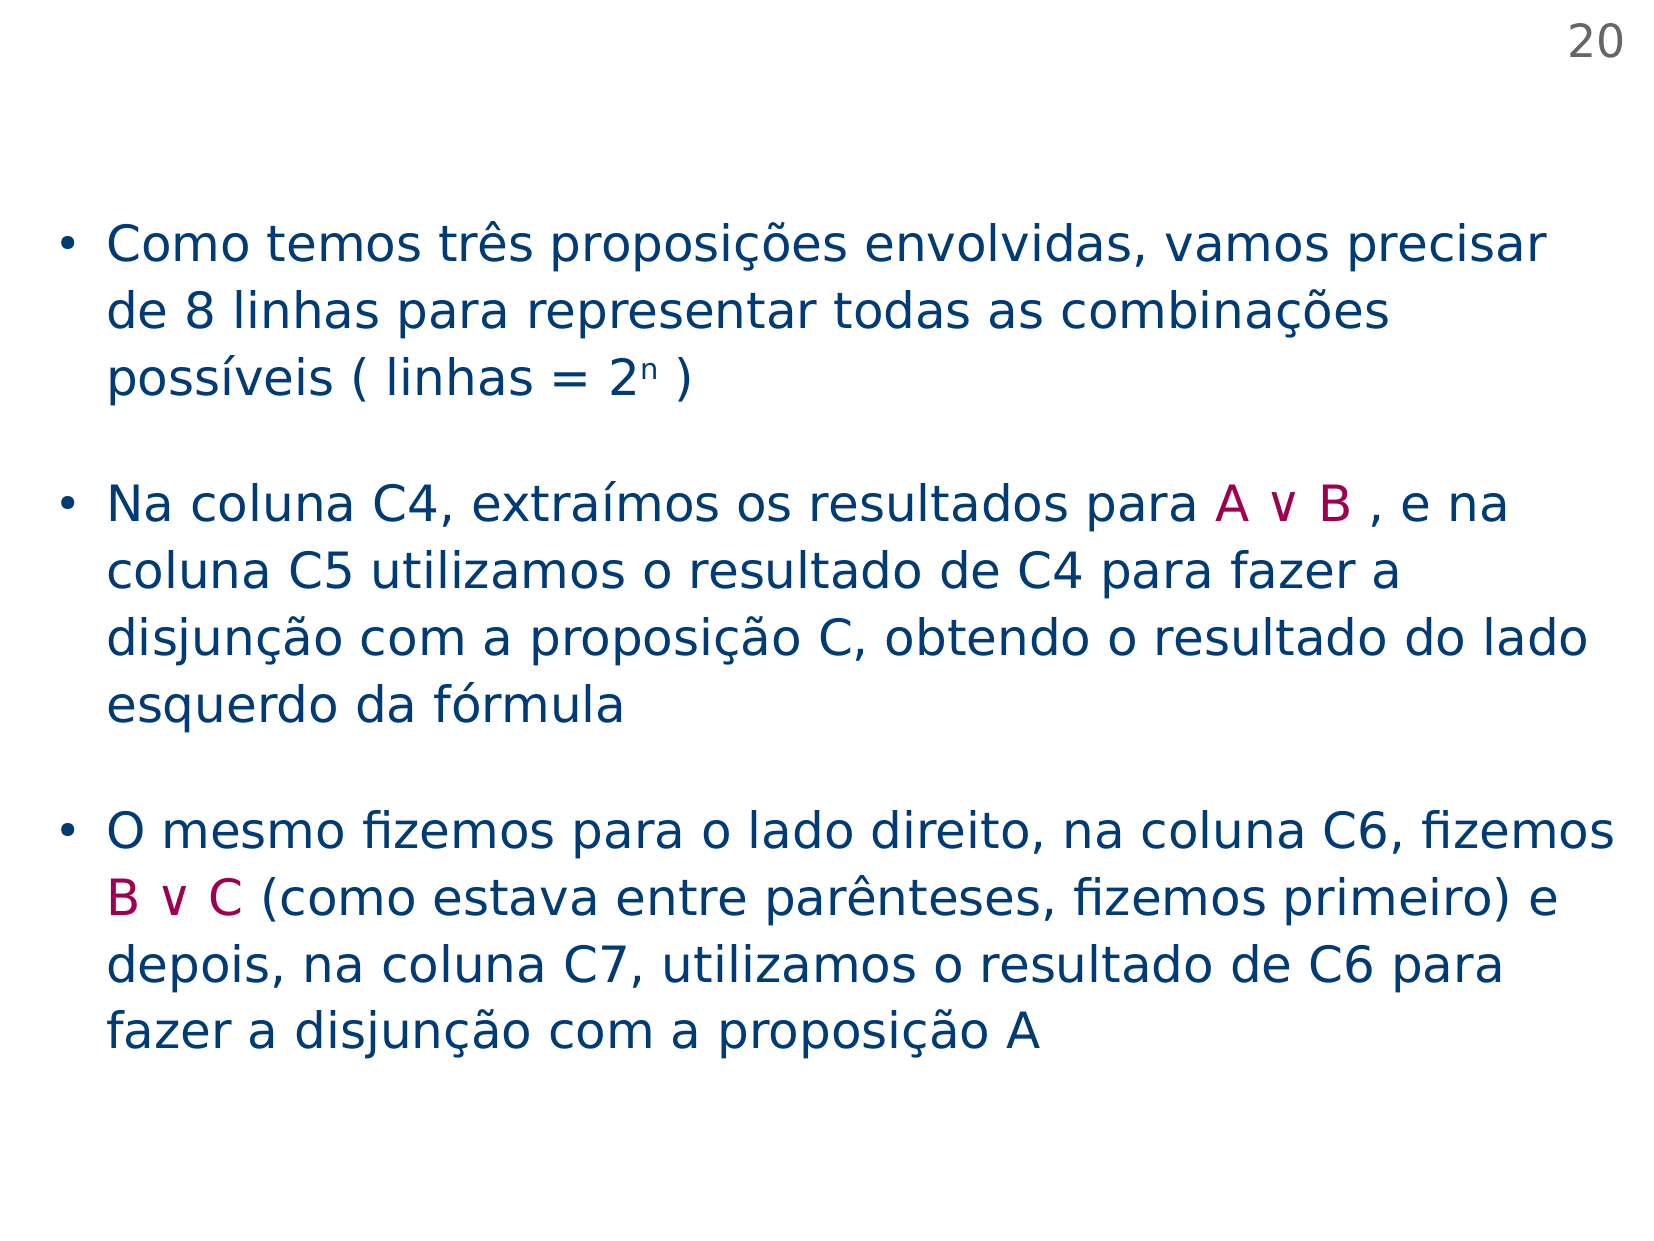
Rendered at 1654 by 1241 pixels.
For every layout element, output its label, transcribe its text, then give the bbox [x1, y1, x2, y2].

list Como temos três proposições envolvidas, vamos precisar de 8 linhas para representar todas as combinações possíveis ( linhas = 2n ) Na coluna C4, extraímos os resultados para A ∨ B , e na coluna C5 utilizamos o resultado de C4 para fazer a disjunção com a proposição C, obtendo o resultado do lado esquerdo da fórmula O mesmo fizemos para o lado direito, na coluna C6, fizemos B ∨ C (como estava entre parênteses, fizemos primeiro) e depois, na coluna C7, utilizamos o resultado de C6 para fazer a disjunção com a proposição A [59, 206, 1625, 1211]
